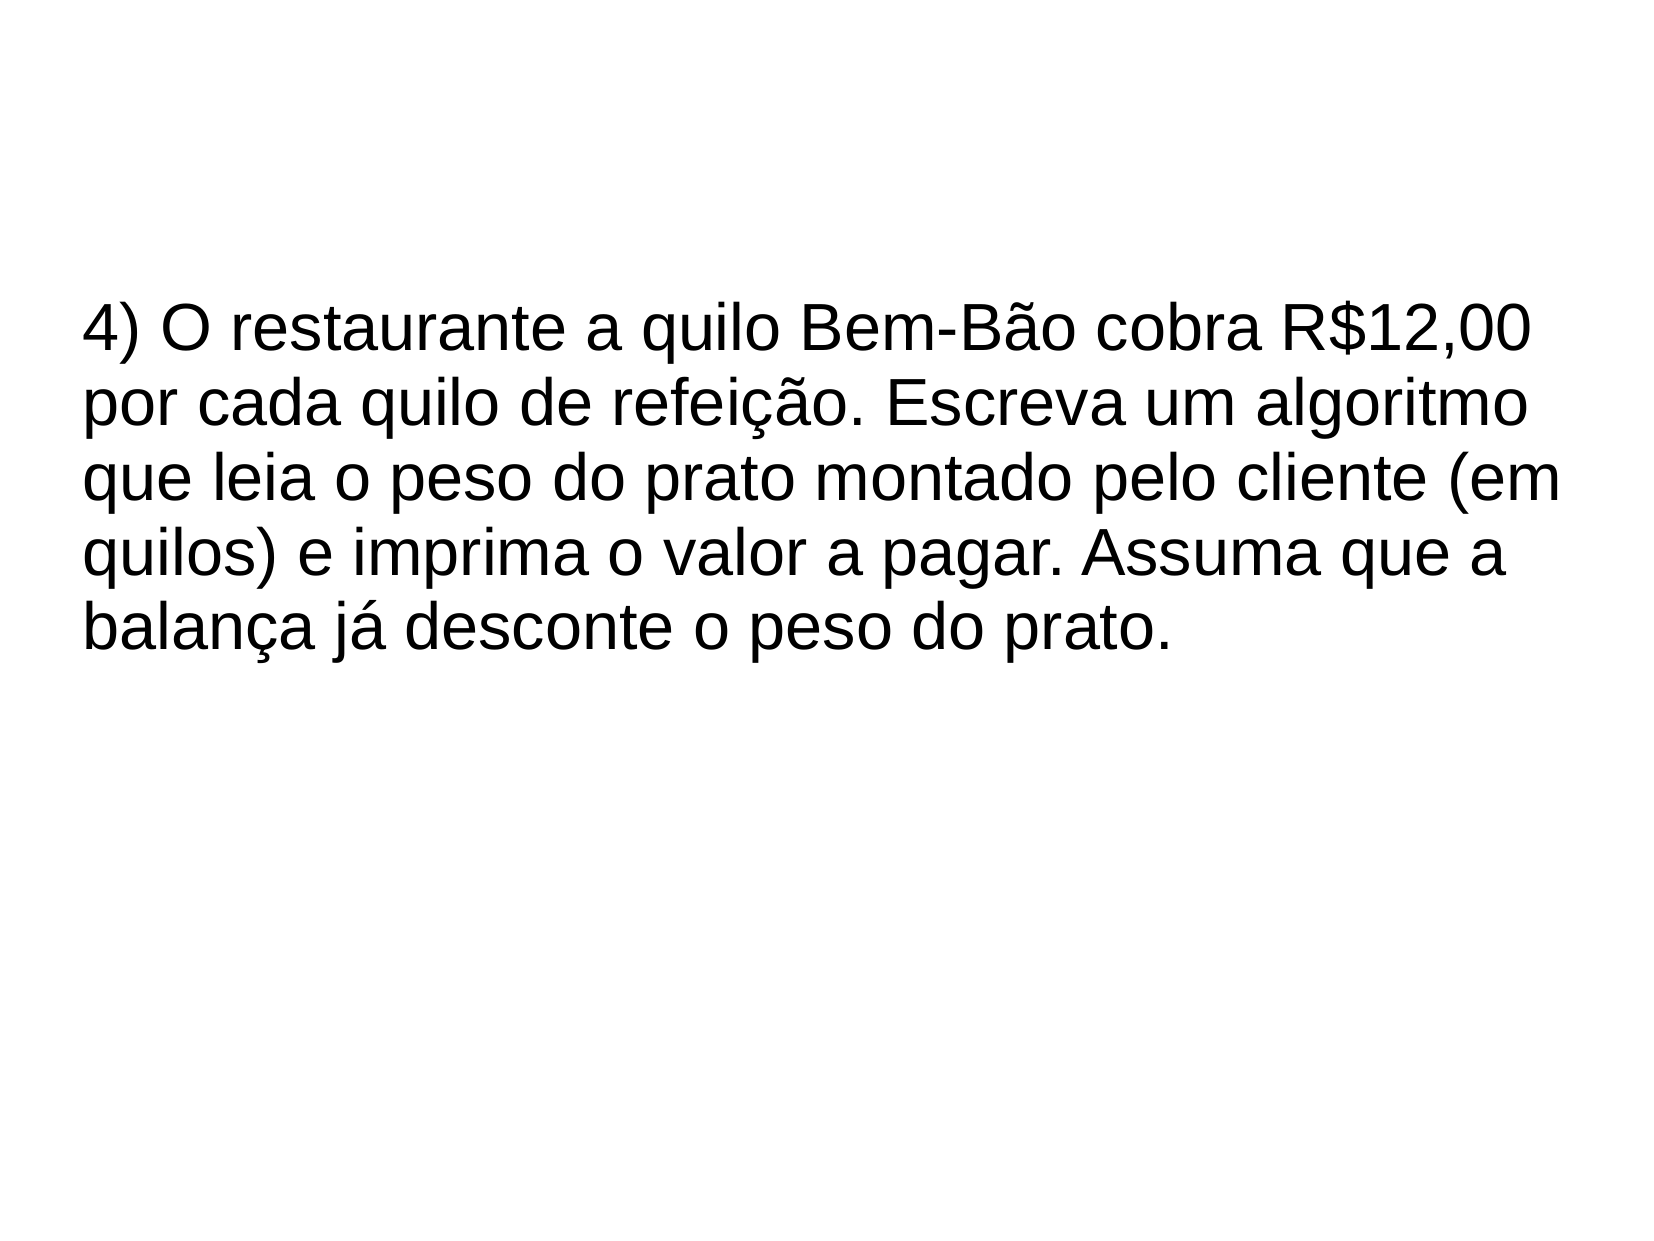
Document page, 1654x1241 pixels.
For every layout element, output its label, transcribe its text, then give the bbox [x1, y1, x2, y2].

list 4) O restaurante a quilo Bem-Bão cobra R$12,00 por cada quilo de refeição. Escreva um algoritmo que leia o peso do prato montado pelo cliente (em quilos) e imprima o valor a pagar. Assuma que a balança já desconte o peso do prato. [82, 290, 1571, 1217]
